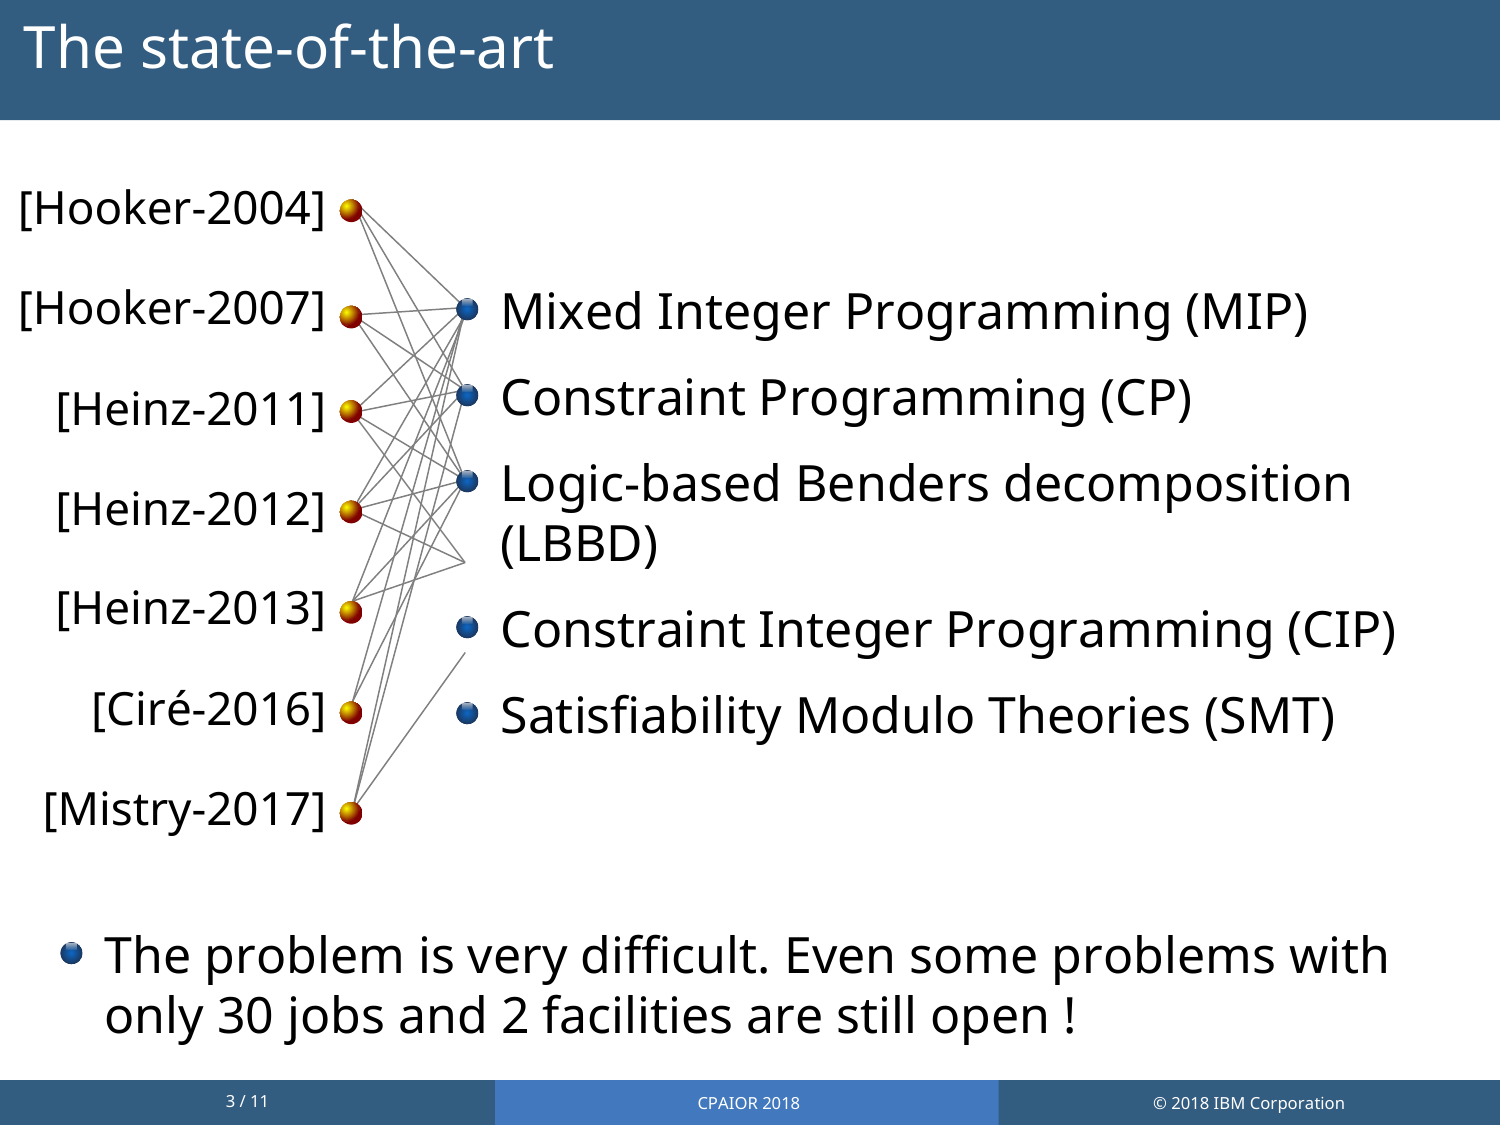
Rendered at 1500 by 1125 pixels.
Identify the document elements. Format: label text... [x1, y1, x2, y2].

text_box [Hooker-2004] [Hooker-2007] [Heinz-2011] [Heinz-2012] [Heinz-2013] [Ciré-2016] [Mistry-2017] [3, 171, 373, 842]
list Mixed Integer Programming (MIP) Constraint Programming (CP) Logic-based Benders decomposition (LBBD) Constraint Integer Programming (CIP) Satisfiability Modulo Theories (SMT) [440, 271, 1500, 800]
list The problem is very difficult. Even some problems with only 30 jobs and 2 facilities are still open ! [45, 915, 1441, 1051]
title The state-of-the-art [0, 0, 1500, 121]
